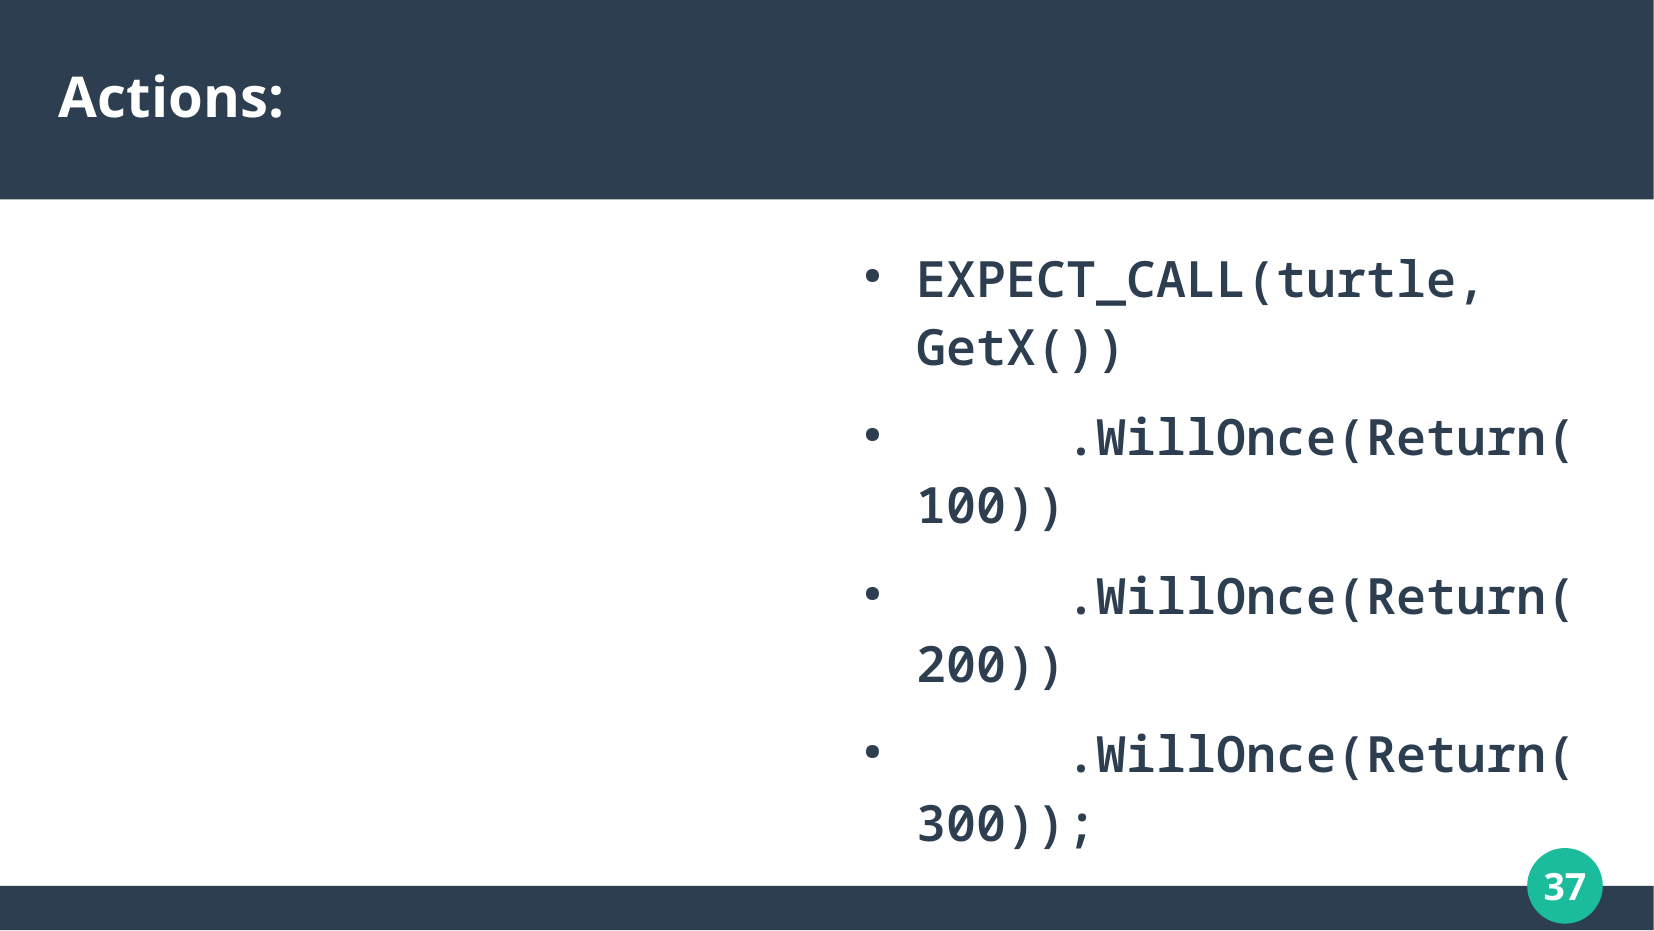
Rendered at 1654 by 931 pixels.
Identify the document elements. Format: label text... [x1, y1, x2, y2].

list EXPECT_CALL(turtle, GetX()) .WillOnce(Return(100)) .WillOnce(Return(200)) .WillOnce(Return(300)); [845, 243, 1596, 864]
title Actions: [59, 37, 1595, 155]
